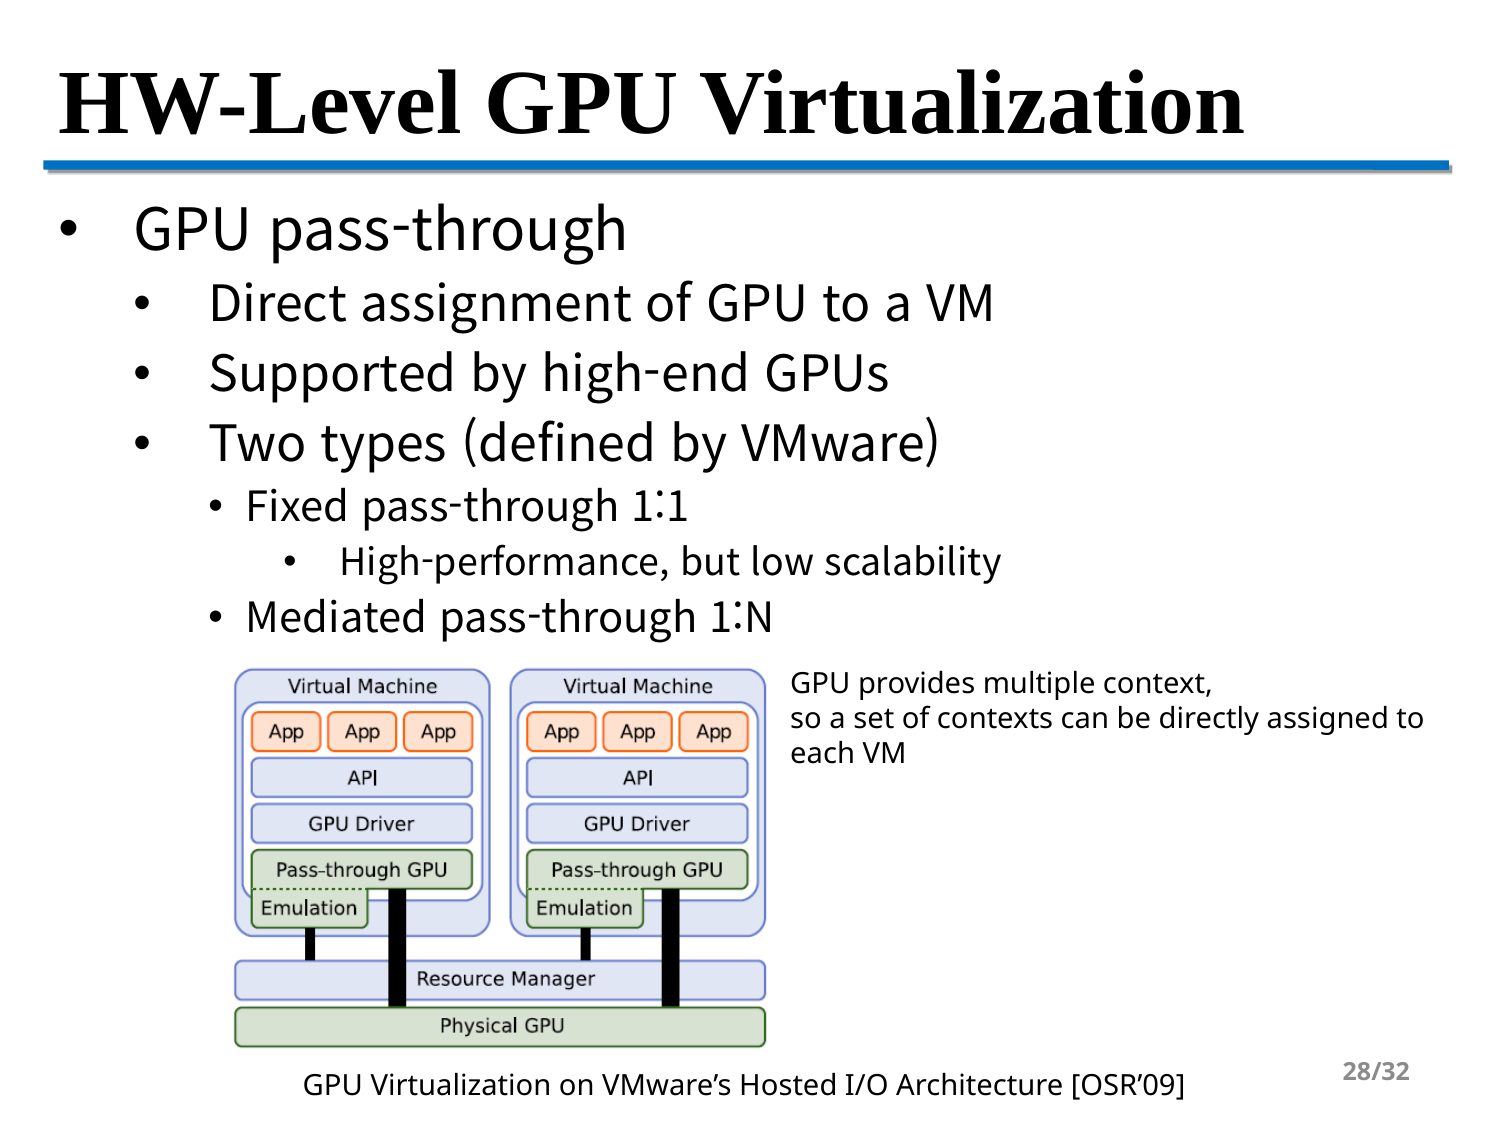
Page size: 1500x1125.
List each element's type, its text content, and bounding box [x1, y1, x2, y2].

picture [224, 661, 774, 1056]
slide_number <number>/32 [1074, 1042, 1425, 1103]
text_box GPU Virtualization on VMware’s Hosted I/O Architecture [OSR’09] [287, 1058, 1201, 1109]
list GPU pass-through Direct assignment of GPU to a VM Supported by high-end GPUs Two types (defined by VMware) Fixed pass-through 1:1 High-performance, but low scalability Mediated pass-through 1:N [43, 184, 1449, 1012]
text_box GPU provides multiple context, so a set of contexts can be directly assigned to each VM [775, 656, 1448, 777]
title HW-Level GPU Virtualization [43, 21, 1449, 173]
